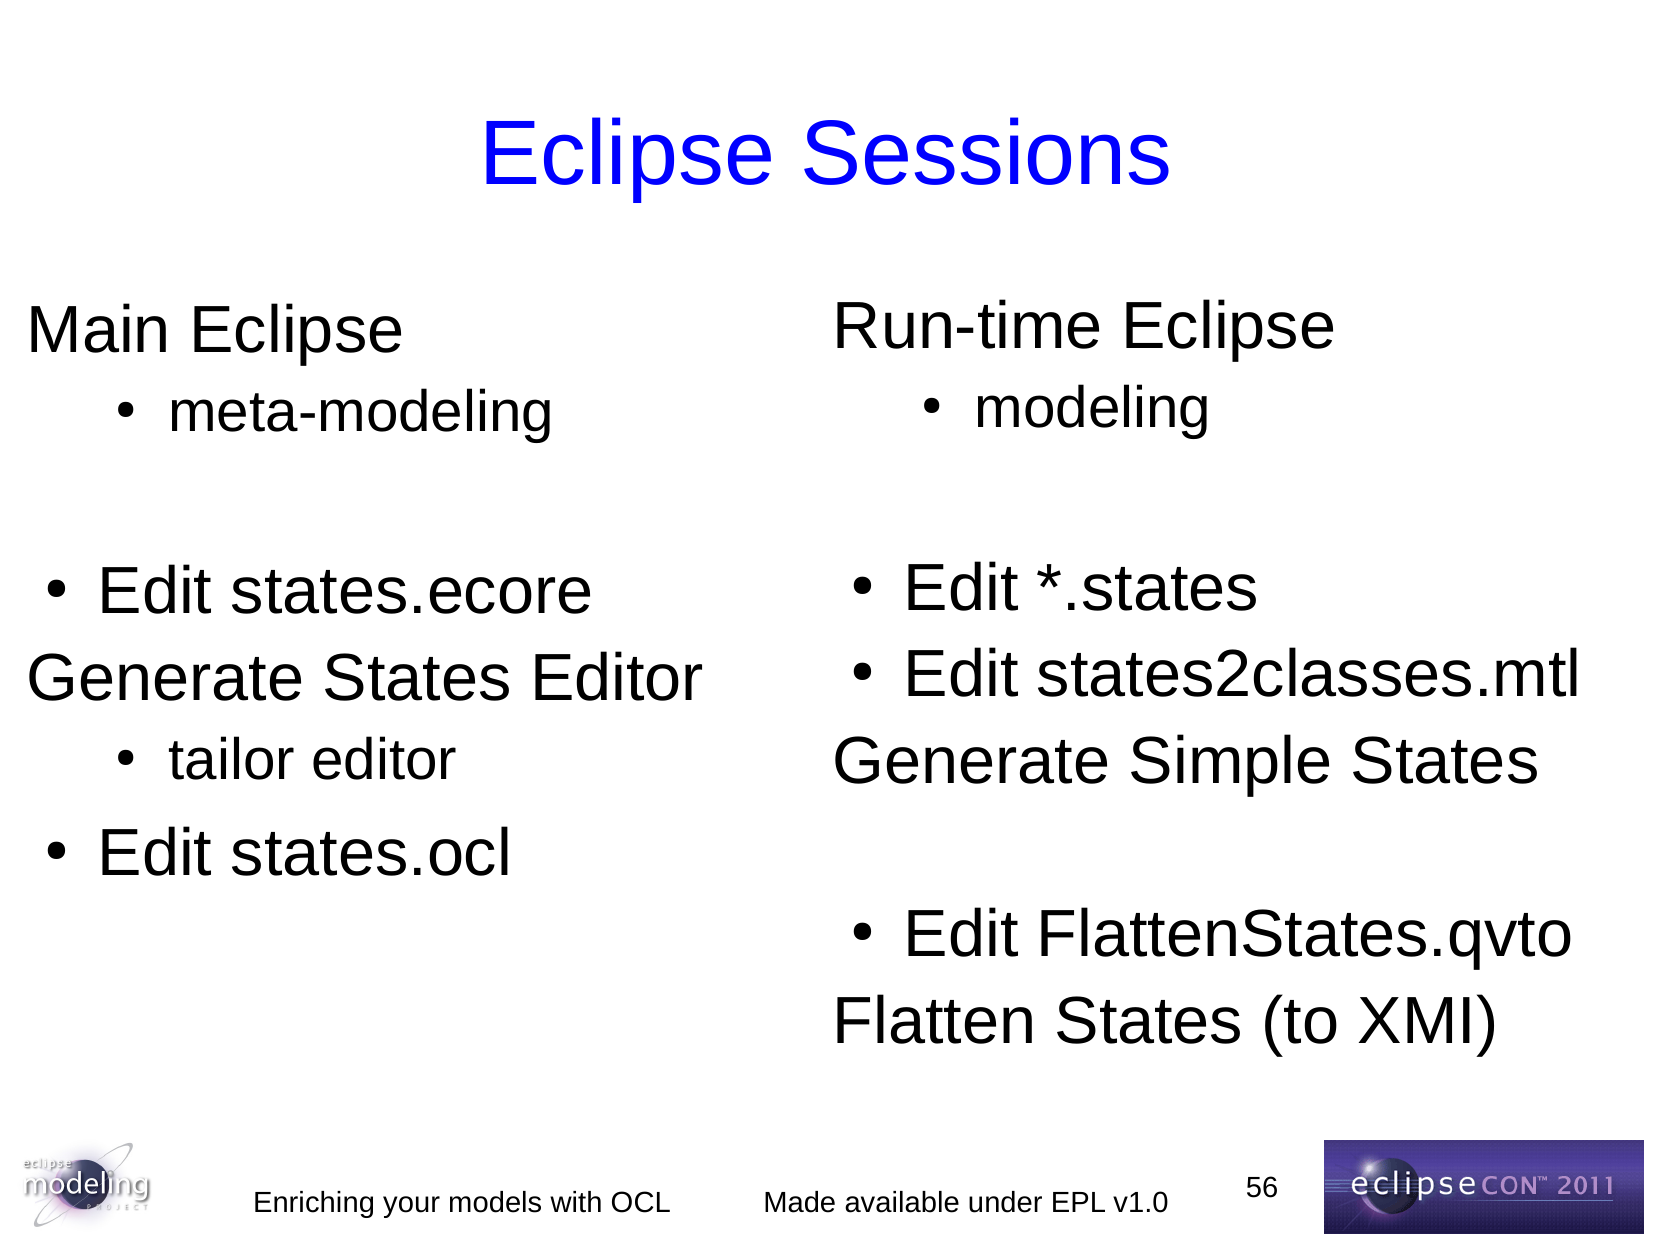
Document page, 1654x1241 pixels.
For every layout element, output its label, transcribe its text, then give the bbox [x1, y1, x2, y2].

list Run-time Eclipse modeling Edit *.states Edit states2classes.mtl Generate Simple States Edit FlattenStates.qvto Flatten States (to XMI) [832, 287, 1597, 1092]
list Main Eclipse meta-modeling Edit states.ecore Generate States Editor tailor editor Edit states.ocl [26, 291, 778, 1096]
picture [1324, 1140, 1644, 1234]
picture [9, 1136, 156, 1235]
title Eclipse Sessions [82, 56, 1571, 250]
